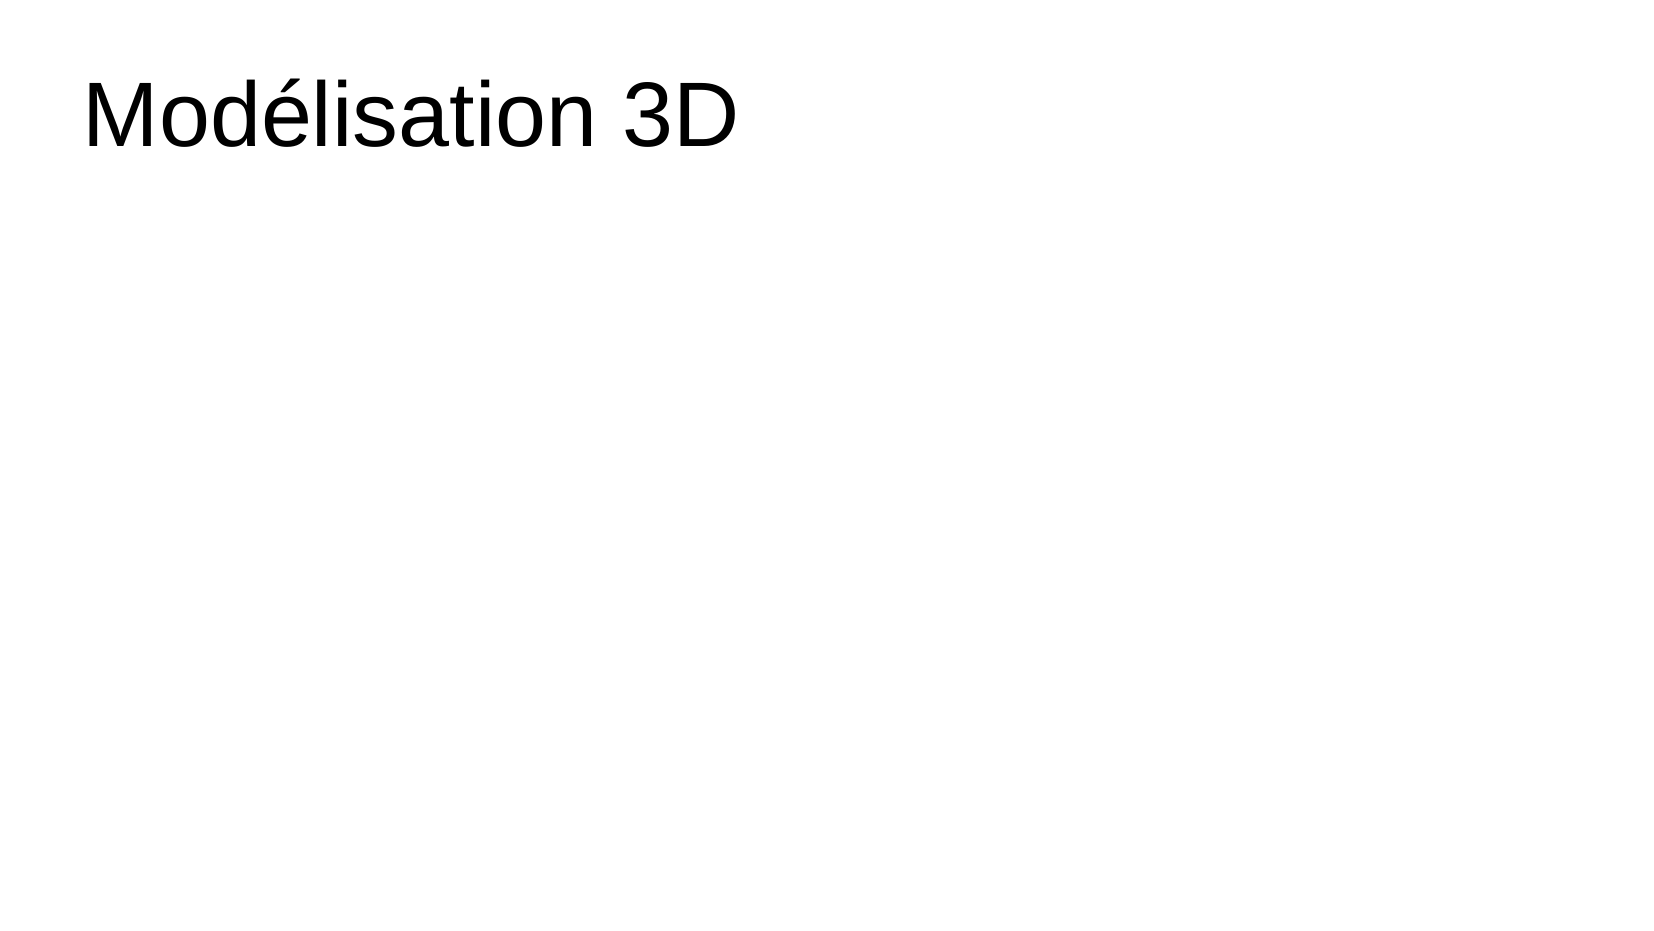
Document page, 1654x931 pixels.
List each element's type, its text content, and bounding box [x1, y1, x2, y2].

title Modélisation 3D [82, 37, 1571, 193]
